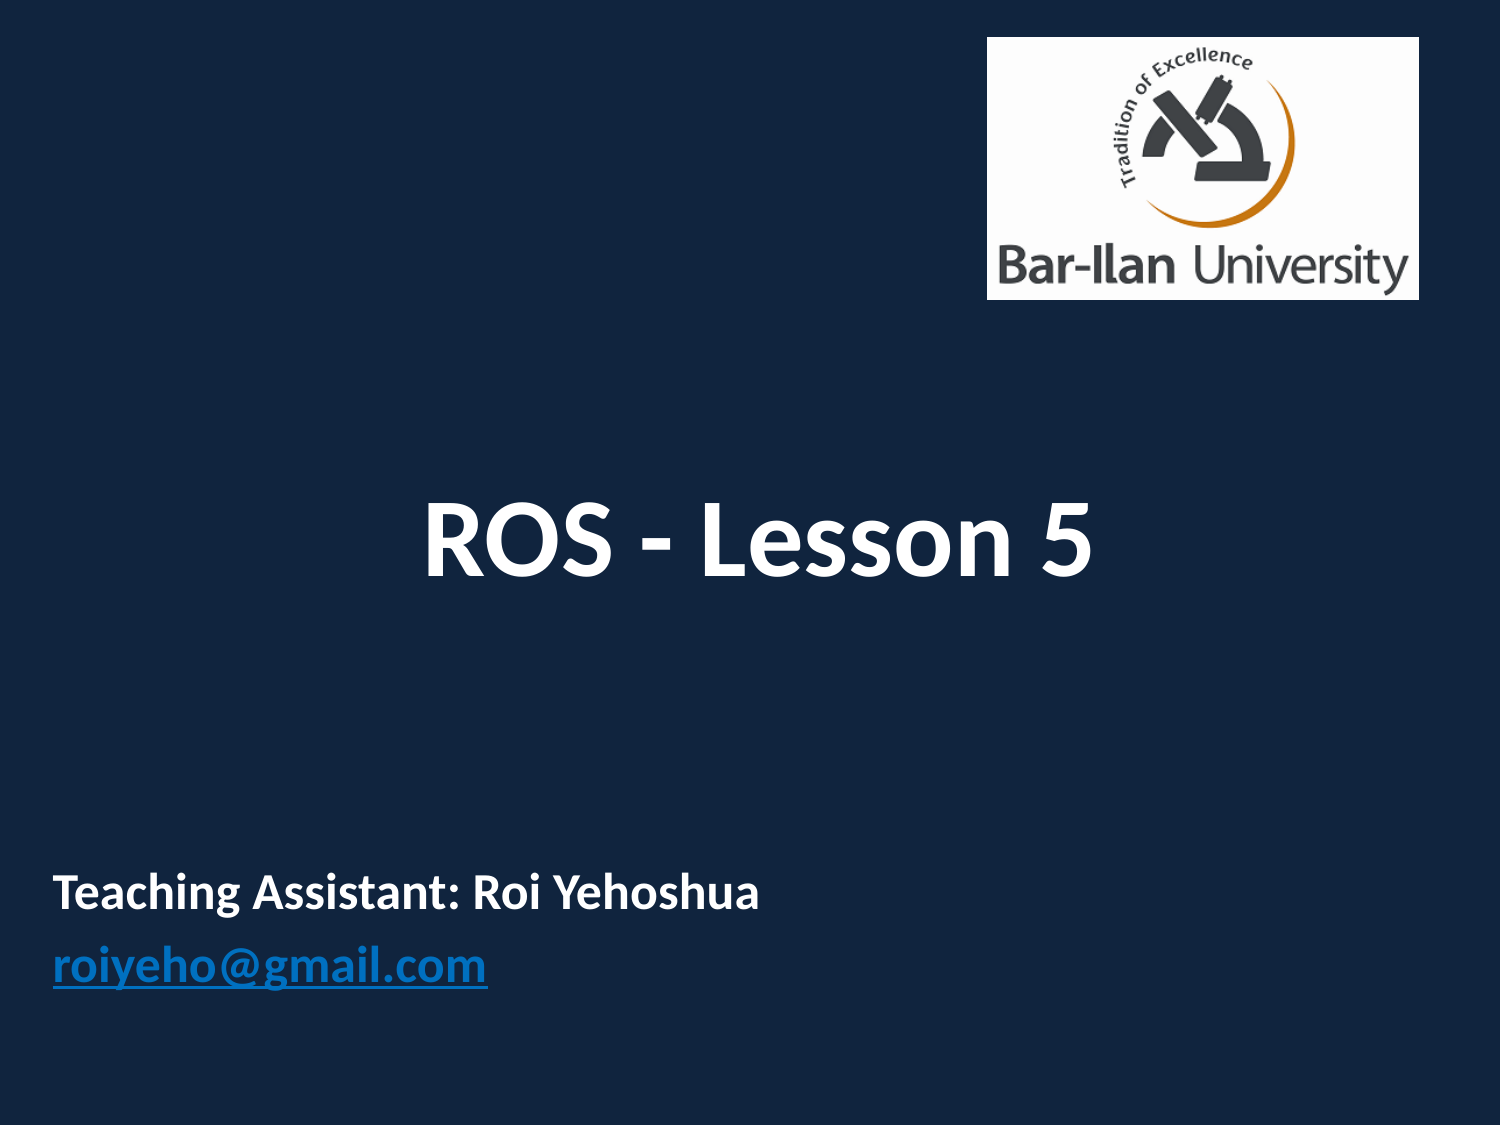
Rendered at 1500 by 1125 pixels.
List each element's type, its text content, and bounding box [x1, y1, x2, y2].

picture [987, 37, 1419, 300]
subtitle Teaching Assistant: Roi Yehoshua roiyeho@gmail.com [37, 849, 1500, 1075]
title ROS - Lesson 5 [70, 437, 1450, 625]
